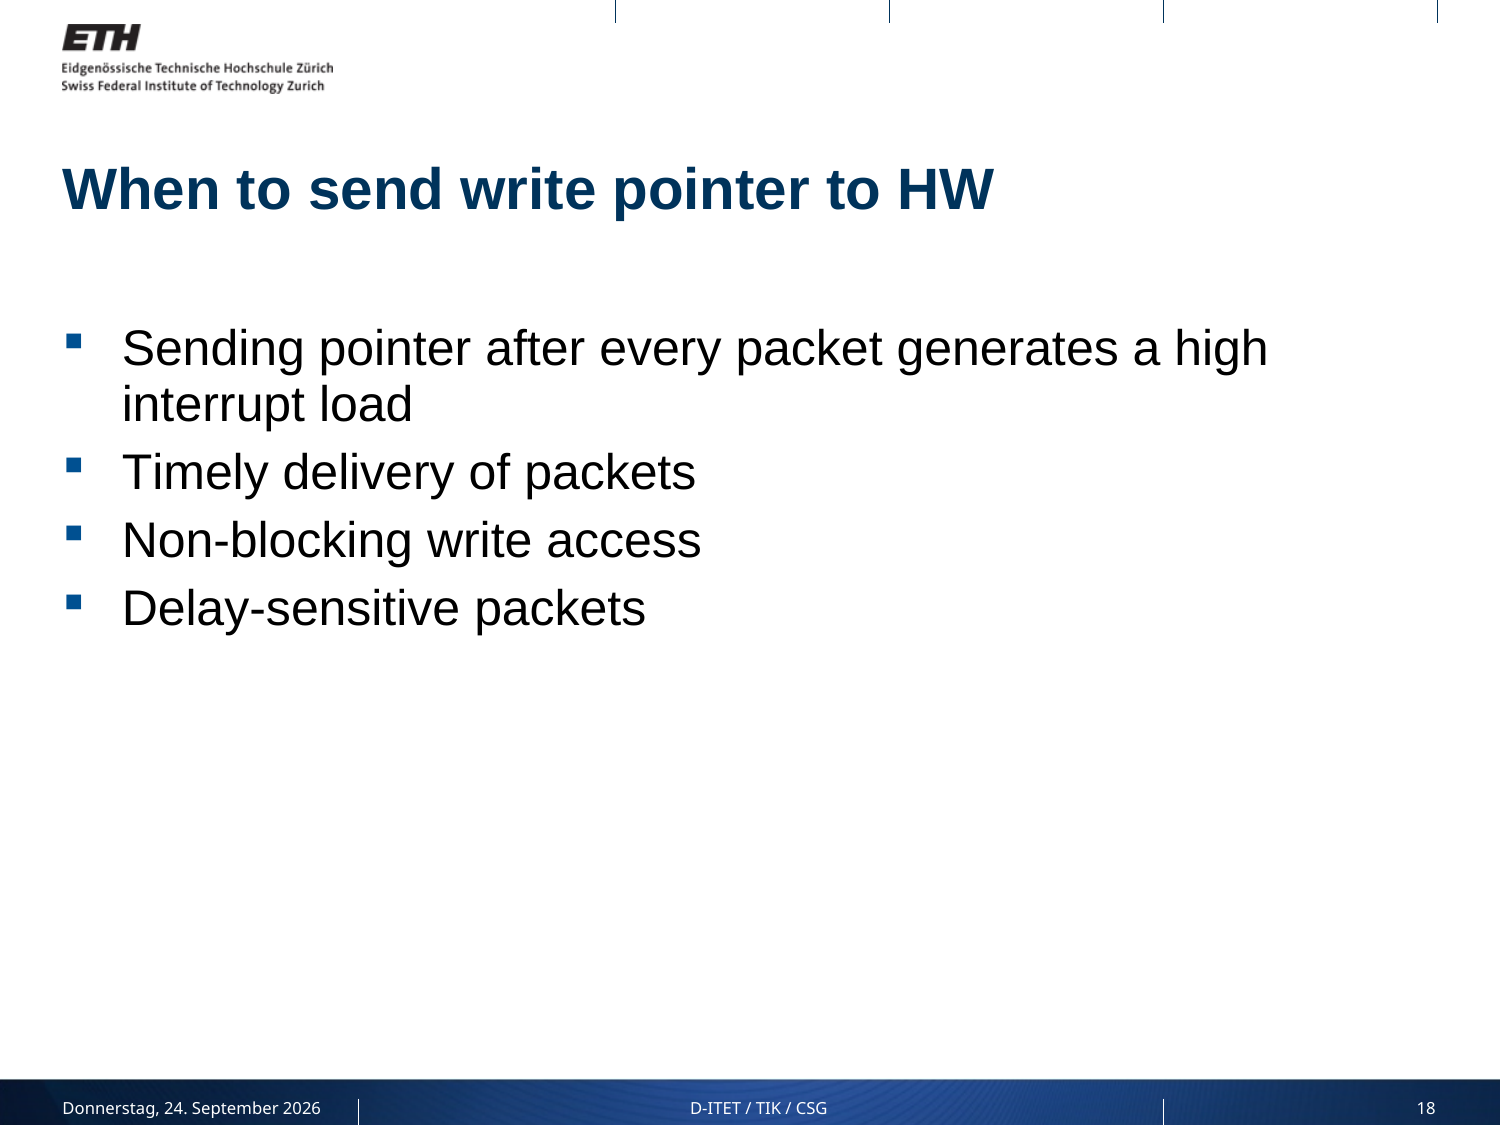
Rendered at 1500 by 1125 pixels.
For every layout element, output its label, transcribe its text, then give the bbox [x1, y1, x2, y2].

picture [62, 24, 333, 94]
title When to send write pointer to HW [62, 157, 1438, 296]
picture [0, 1078, 1500, 1125]
list Sending pointer after every packet generates a high interrupt load Timely delivery of packets Non-blocking write access Delay-sensitive packets [62, 319, 1438, 1067]
